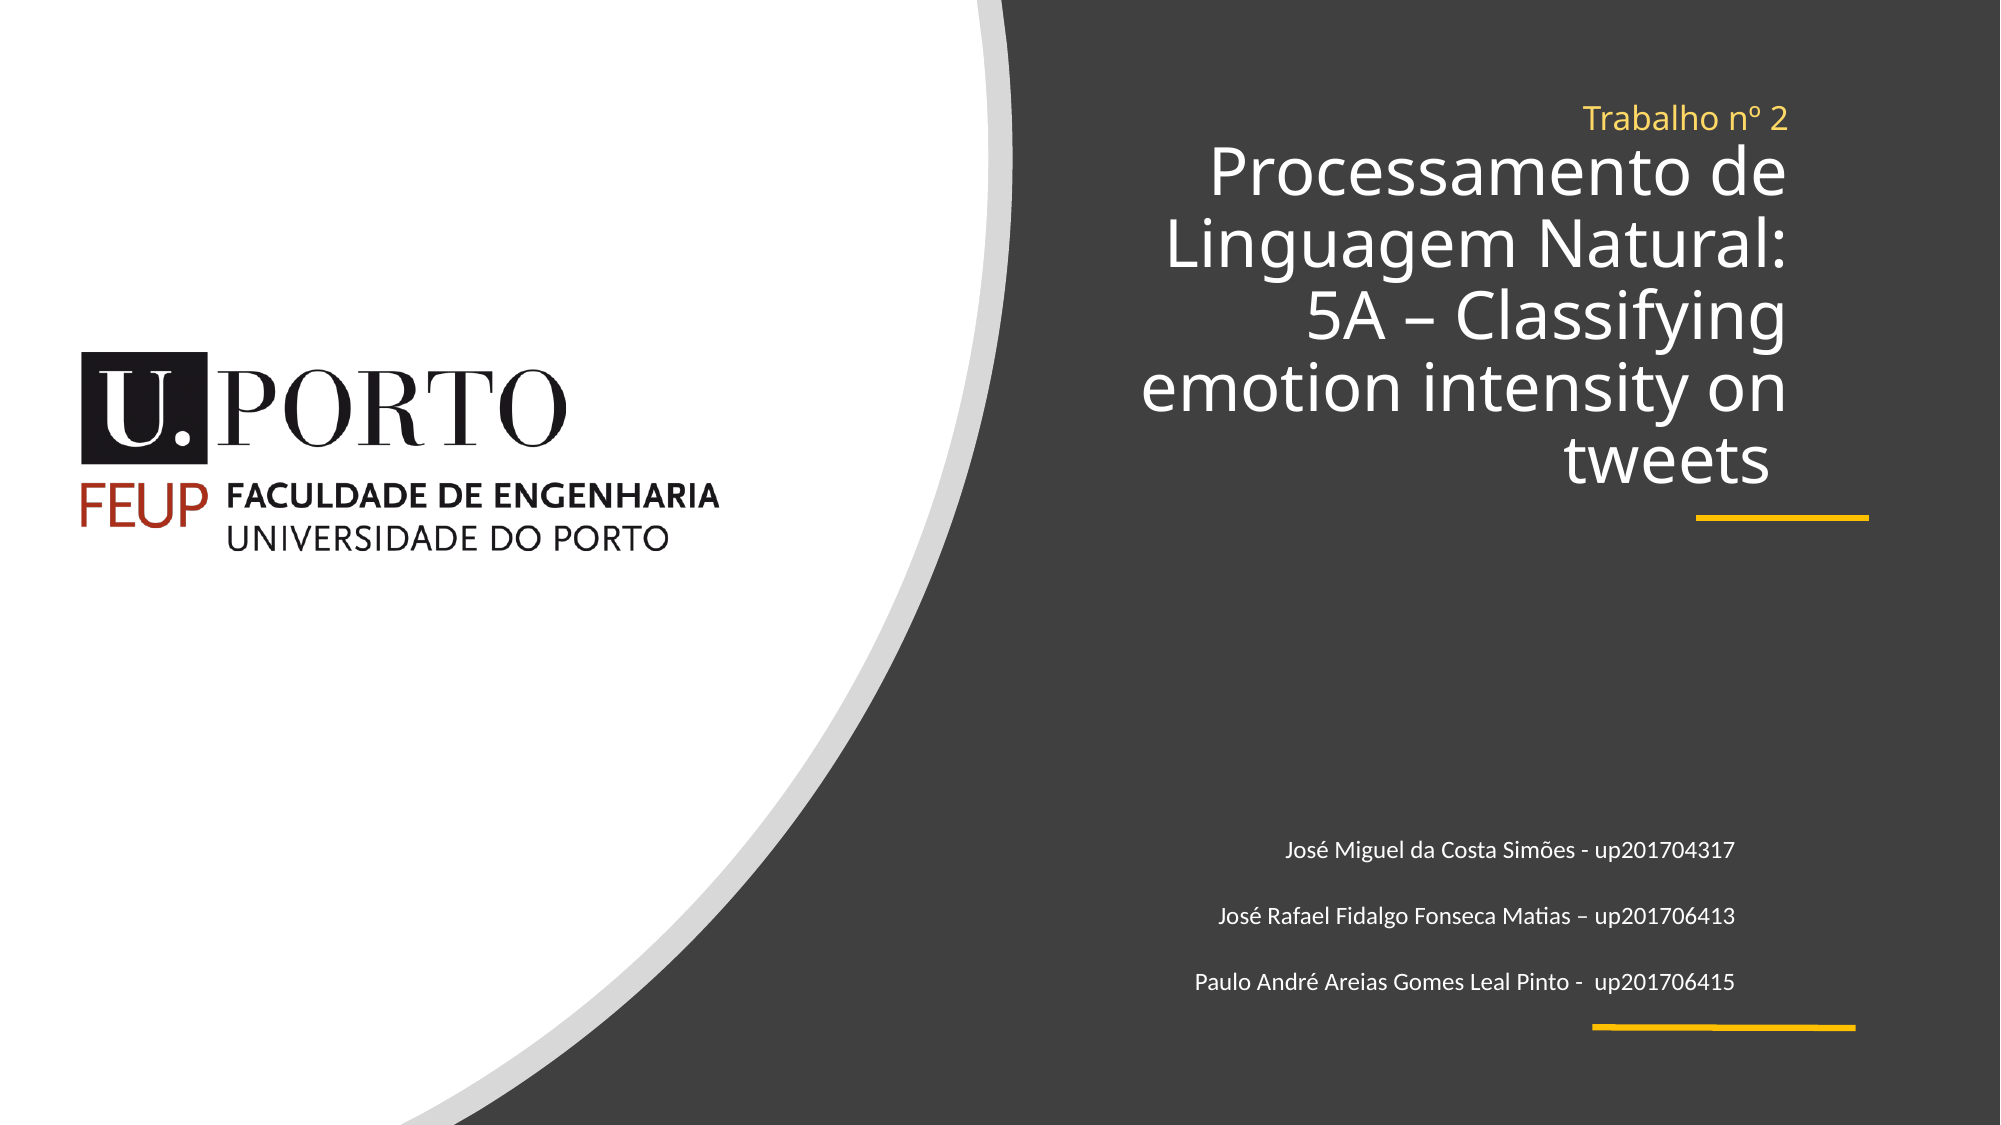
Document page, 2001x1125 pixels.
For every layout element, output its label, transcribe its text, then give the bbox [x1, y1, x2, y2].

subtitle José Miguel da Costa Simões - up201704317 José Rafael Fidalgo Fonseca Matias – up201706413 Paulo André Areias Gomes Leal Pinto - up201706415 [1179, 811, 1870, 1125]
title Trabalho nº 2 Processamento de Linguagem Natural: 5A – Classifying emotion intensity on tweets [1125, 31, 1888, 506]
picture [68, 340, 733, 560]
text_box [0, 0, 2000, 1125]
